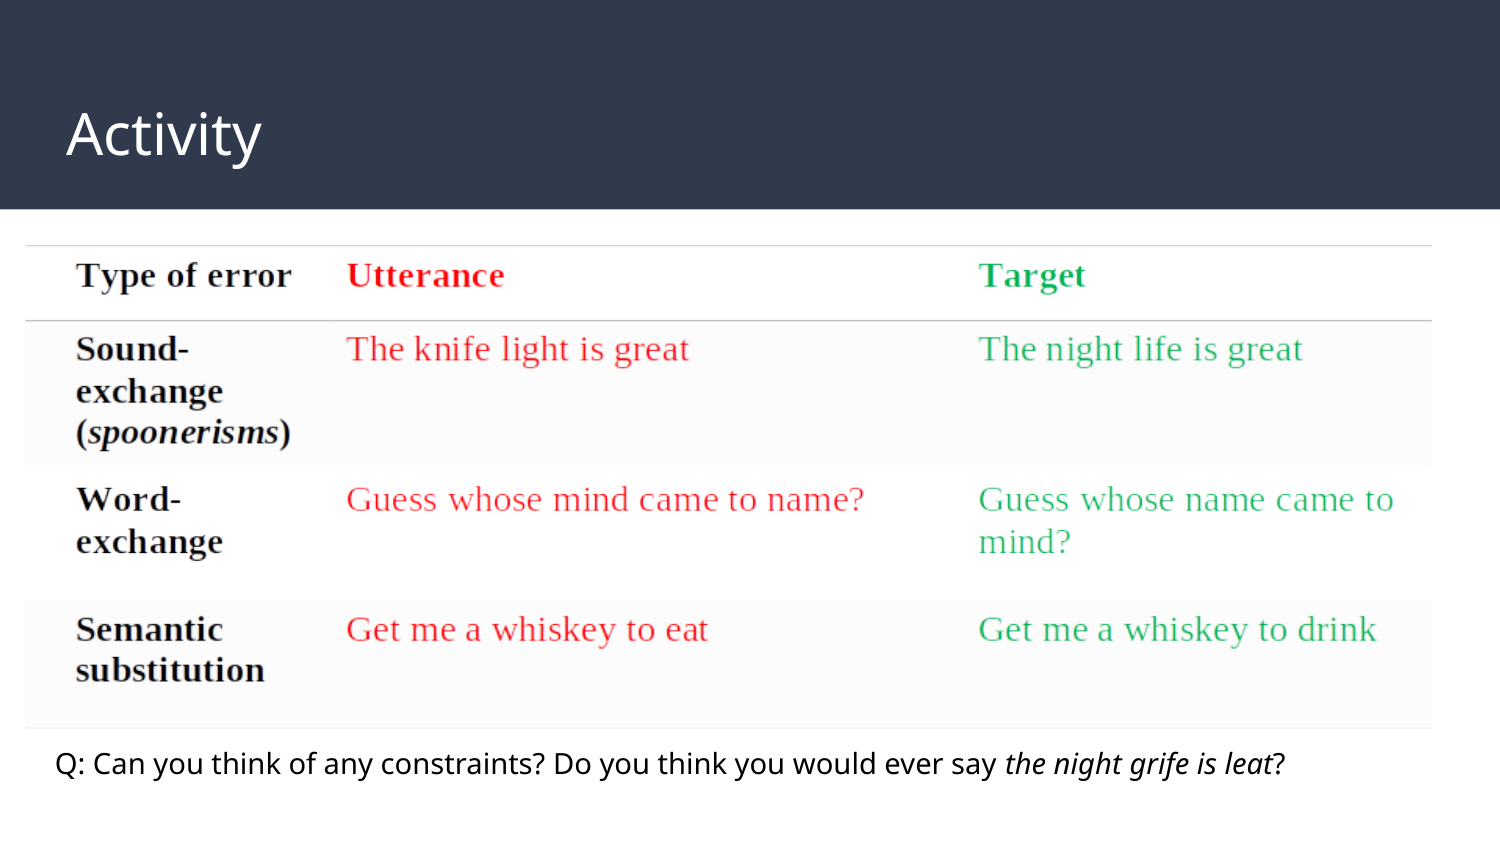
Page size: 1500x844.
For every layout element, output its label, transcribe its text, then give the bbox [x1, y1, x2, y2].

picture [24, 245, 1432, 729]
title Activity [51, 82, 1449, 185]
text_box Q: Can you think of any constraints? Do you think you would ever say the night grife is leat? [39, 730, 1474, 816]
